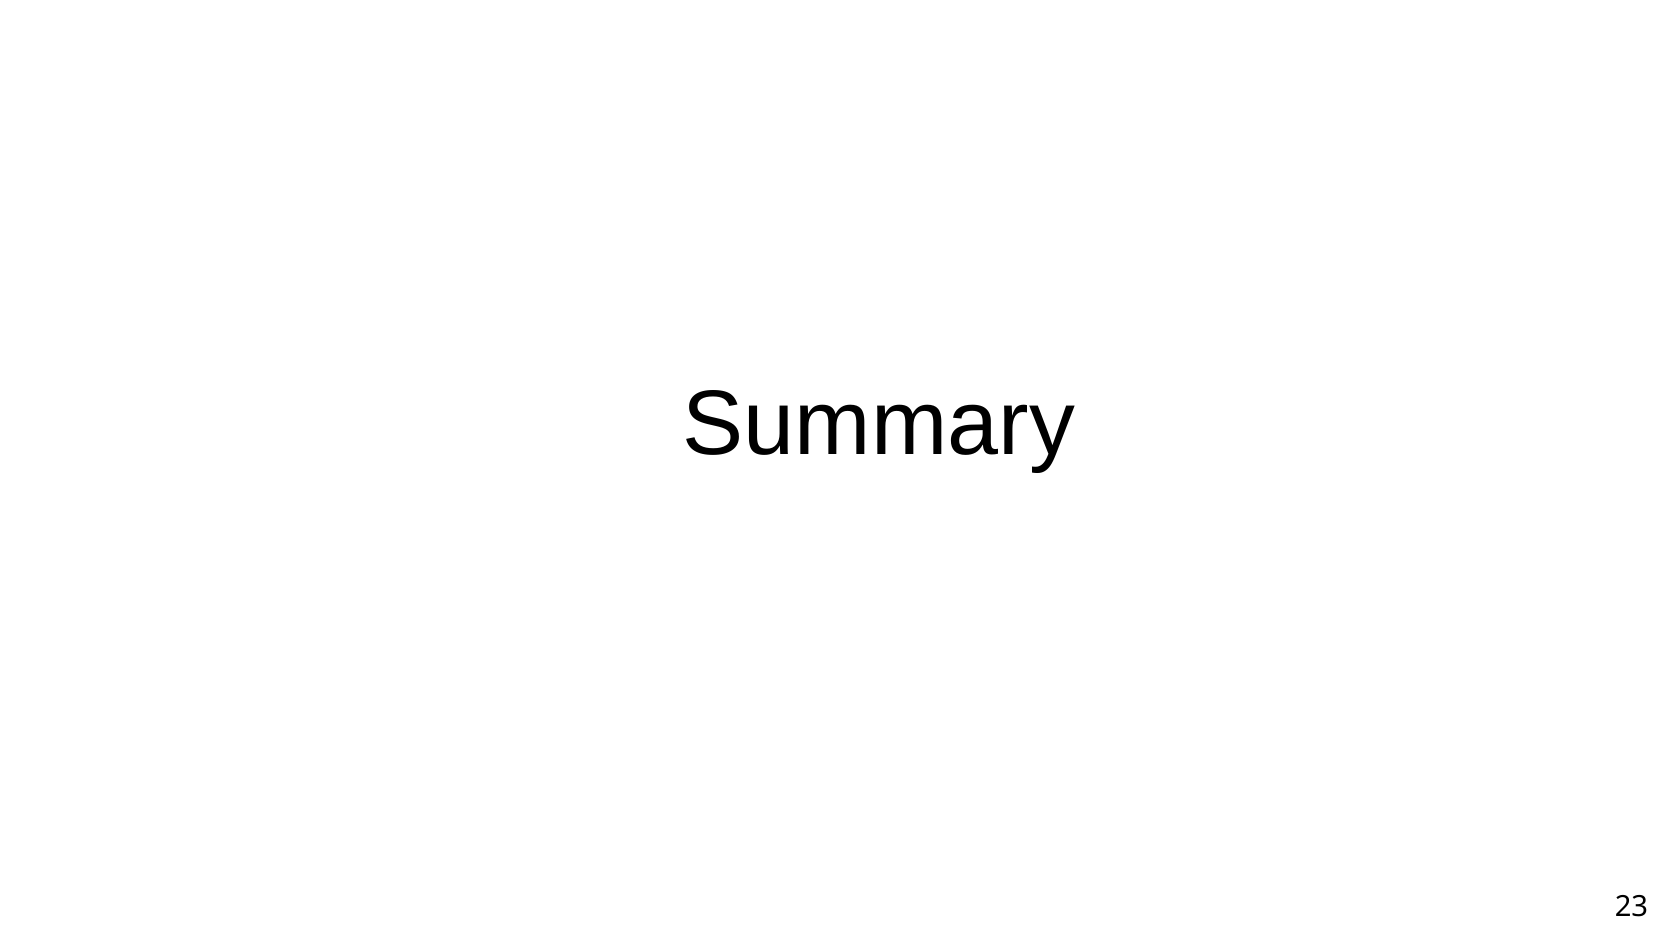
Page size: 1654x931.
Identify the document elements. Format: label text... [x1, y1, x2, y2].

title Summary [135, 345, 1624, 501]
